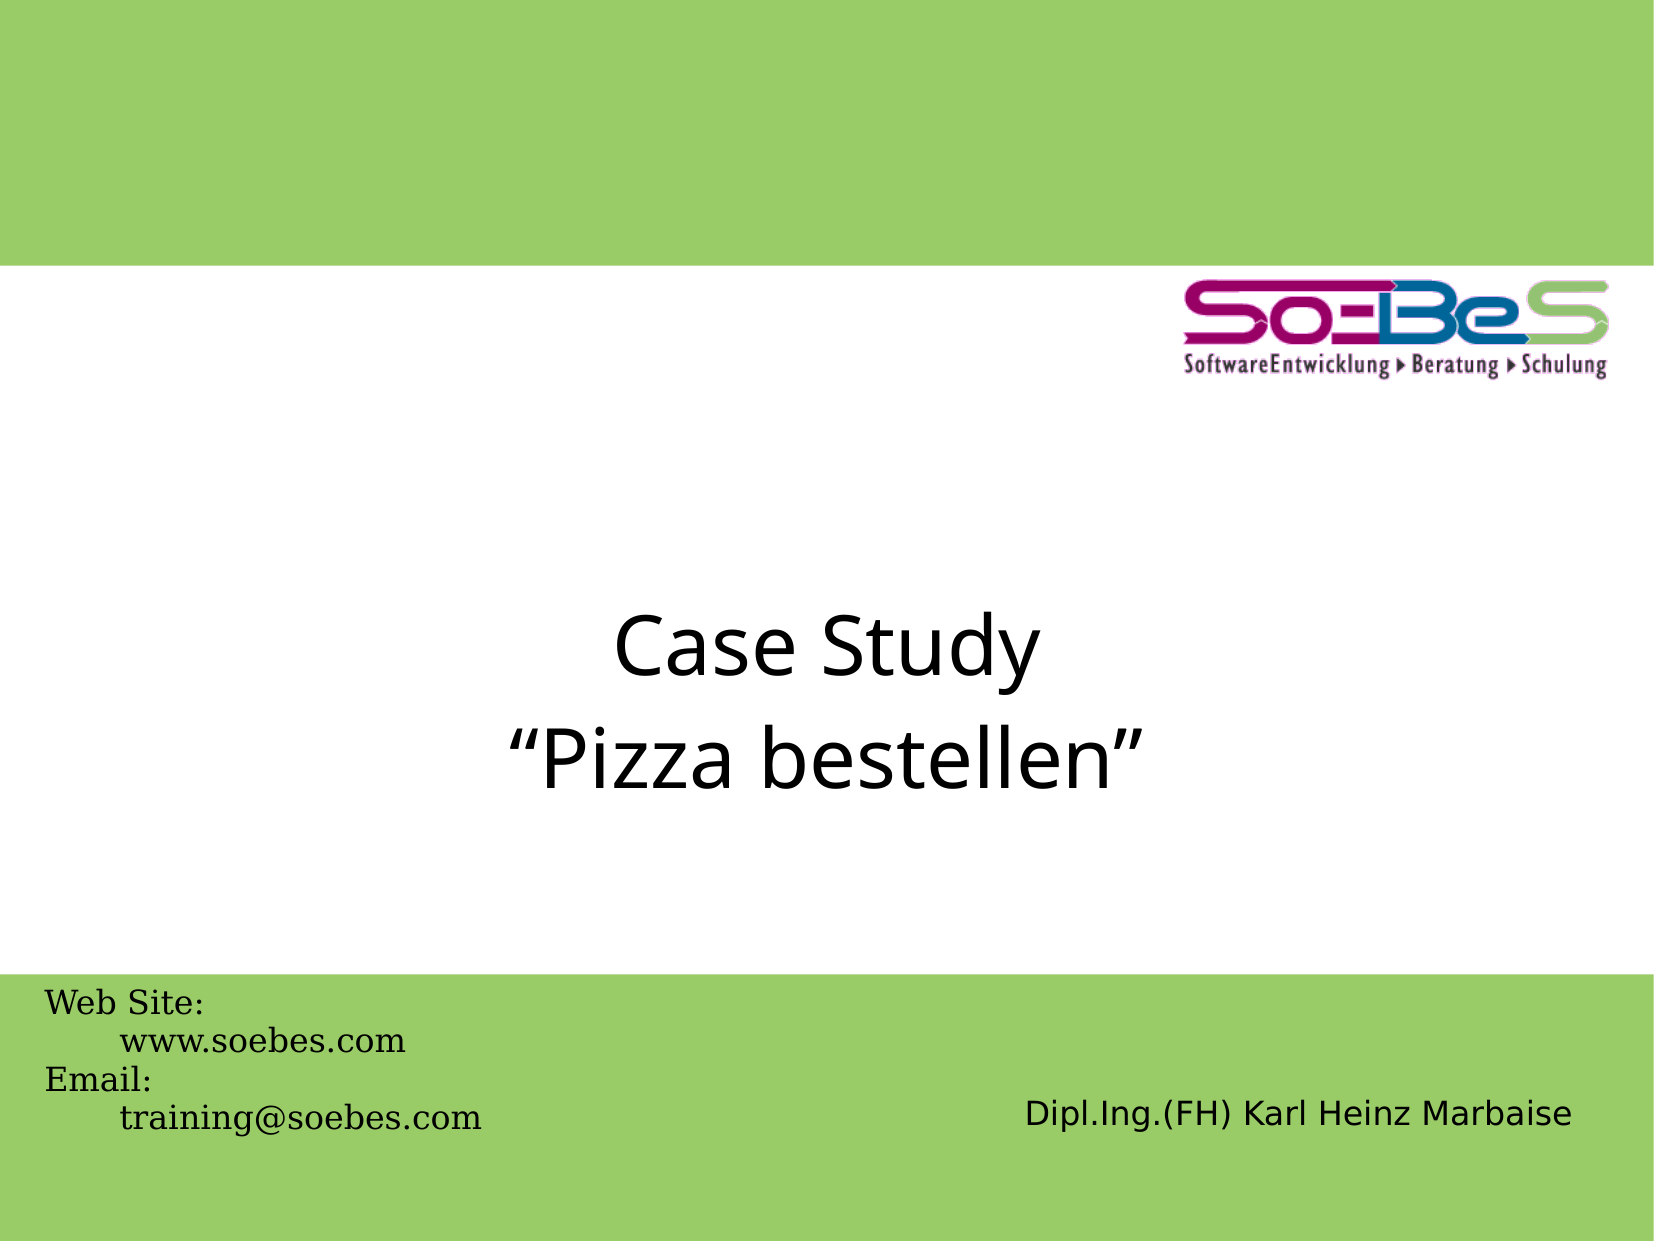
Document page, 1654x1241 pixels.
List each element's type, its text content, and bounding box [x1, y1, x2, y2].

subtitle Case Study “Pizza bestellen” [82, 297, 1571, 1102]
picture [1156, 265, 1636, 396]
